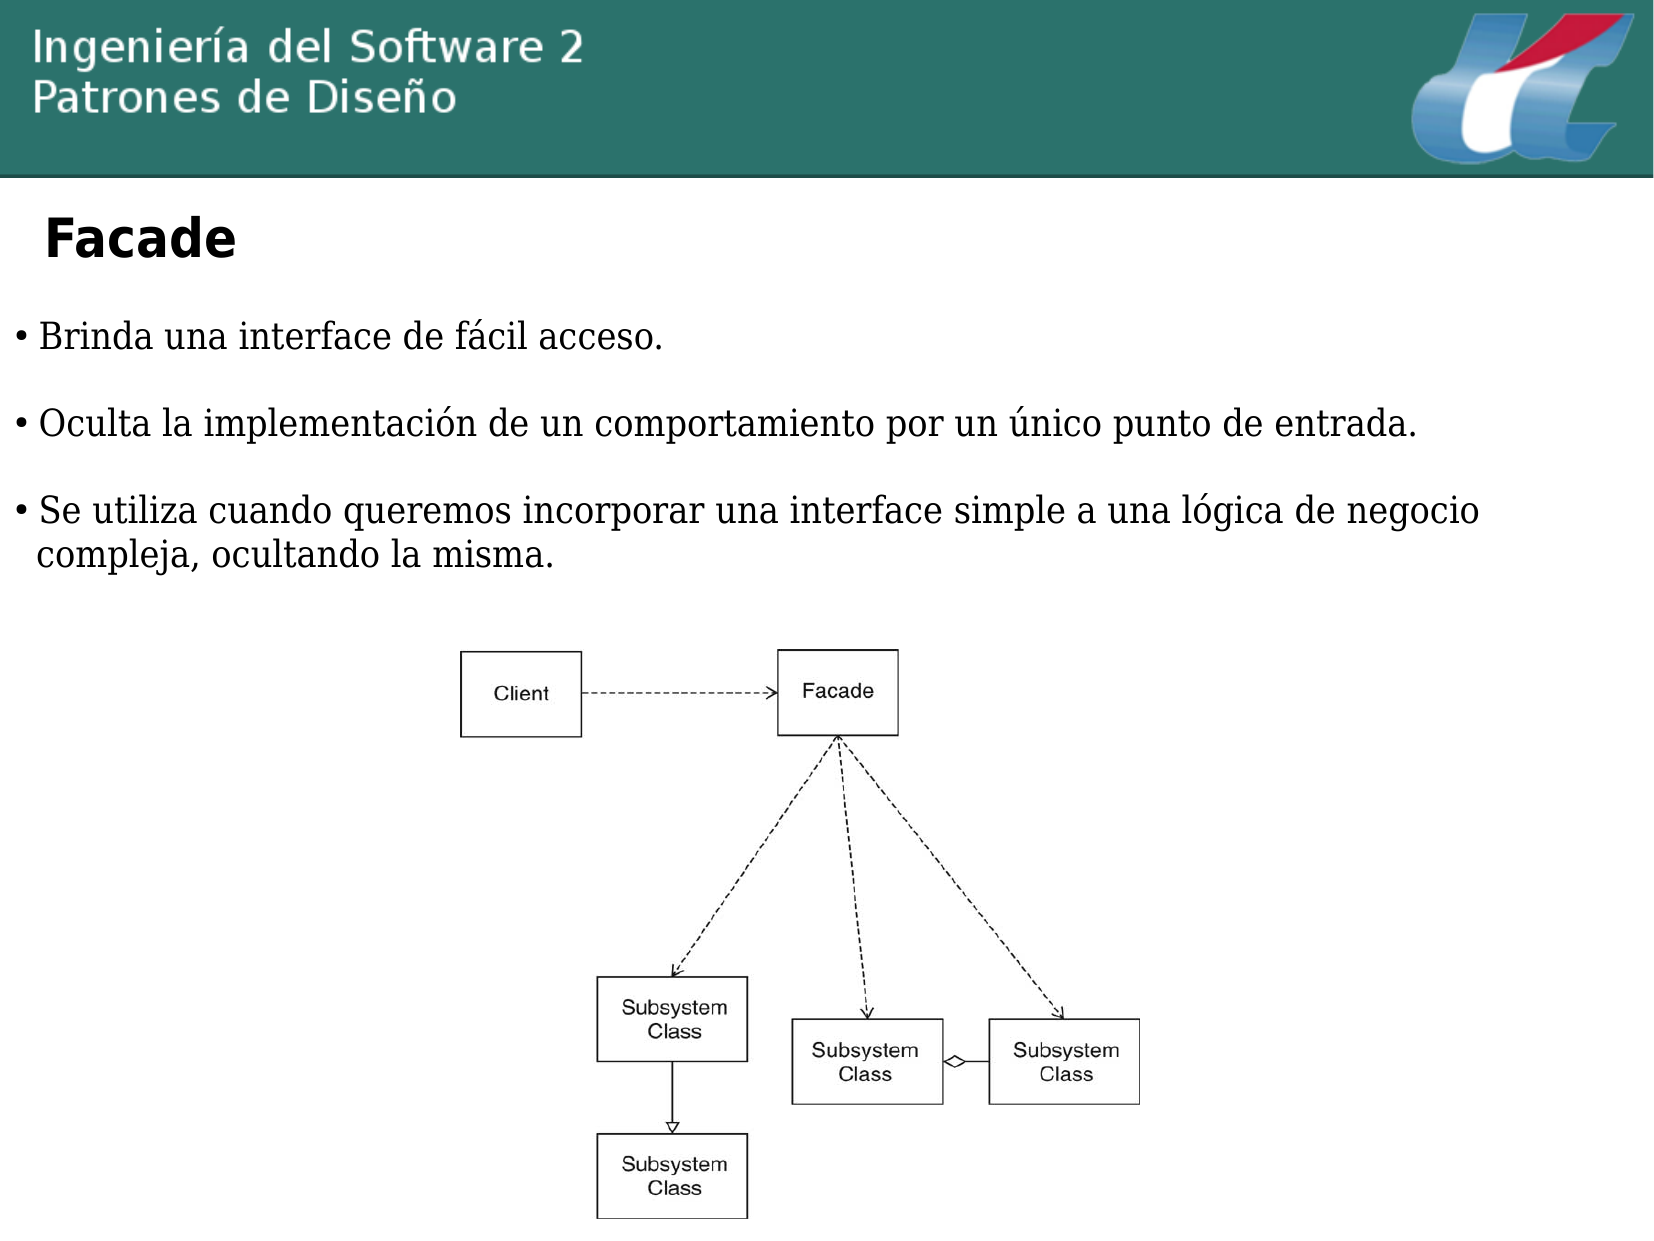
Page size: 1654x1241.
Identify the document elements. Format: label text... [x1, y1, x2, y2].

text_box Brinda una interface de fácil acceso. Oculta la implementación de un comportamiento por un único punto de entrada. Se utiliza cuando queremos incorporar una interface simple a una lógica de negocio compleja, ocultando la misma. [0, 307, 1654, 584]
text_box Facade [29, 199, 1625, 278]
picture [460, 649, 1140, 1219]
picture [0, 0, 1654, 178]
